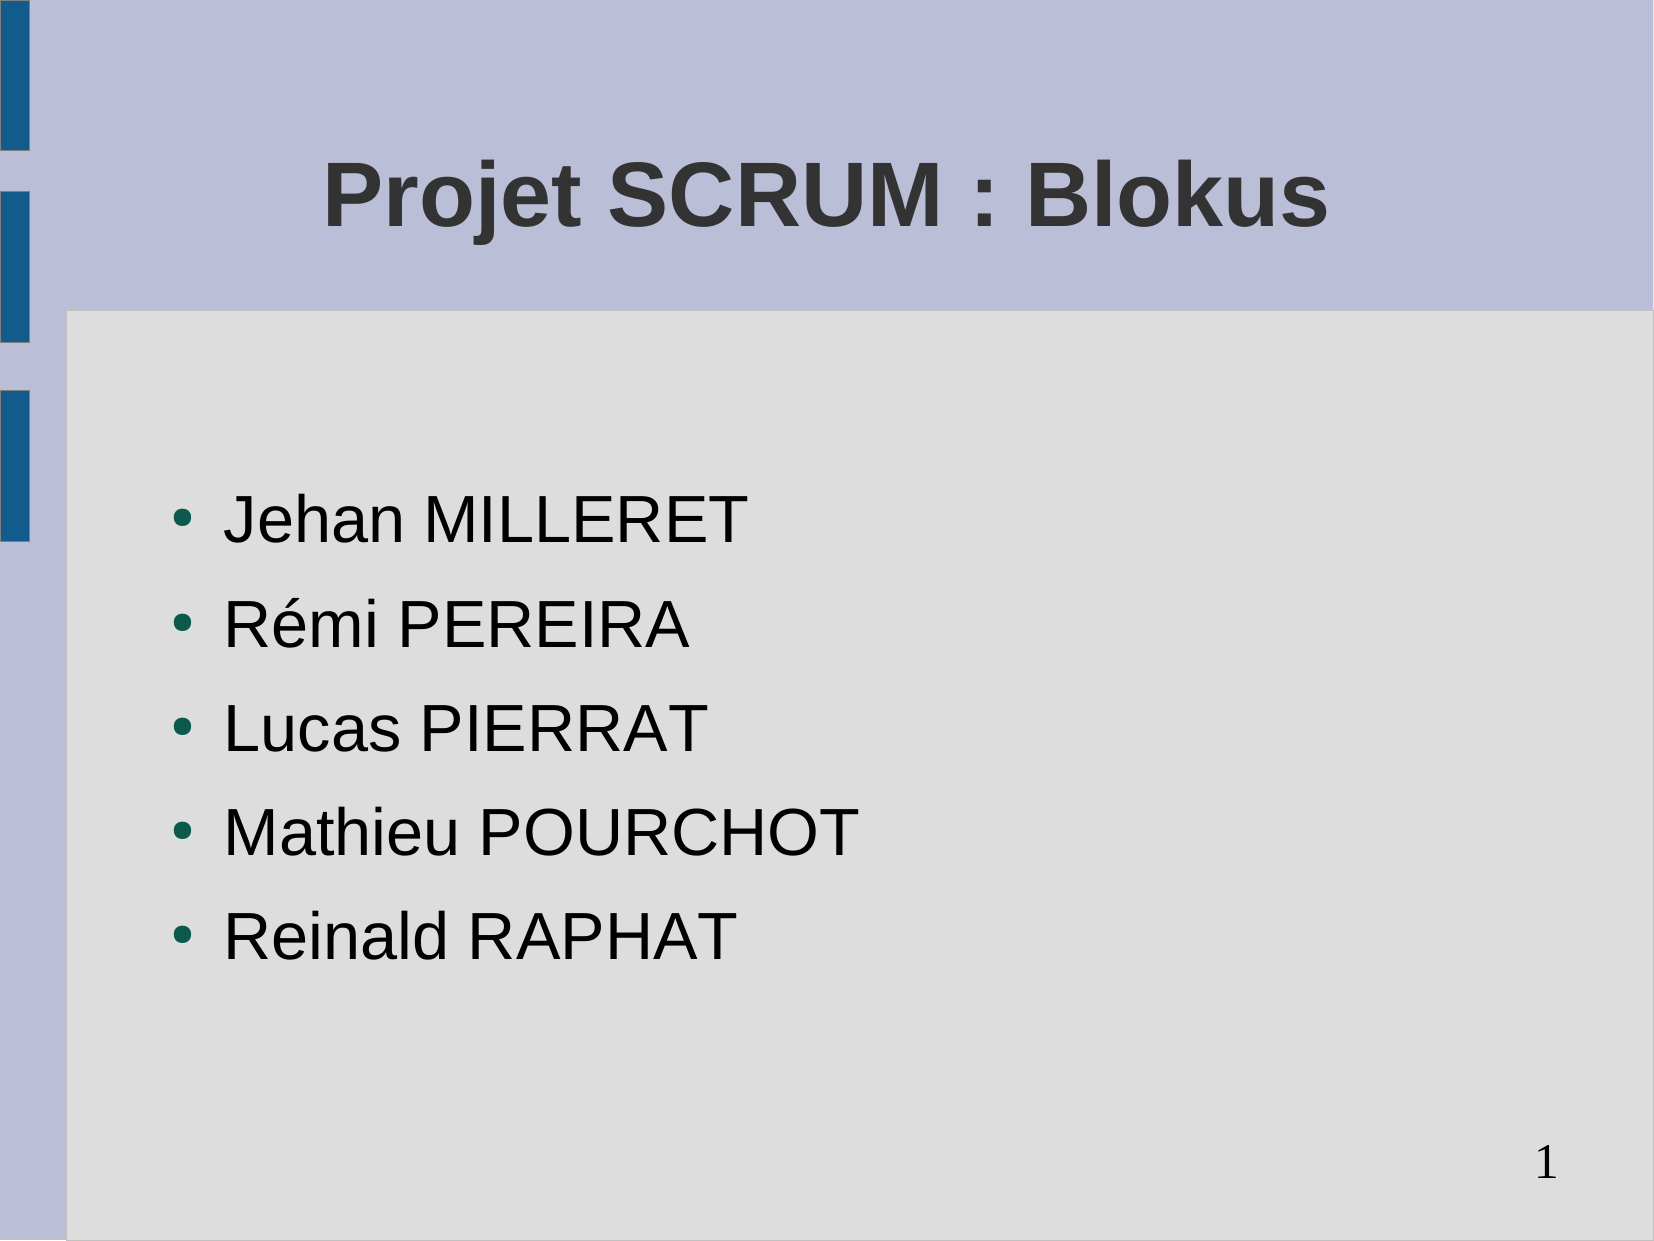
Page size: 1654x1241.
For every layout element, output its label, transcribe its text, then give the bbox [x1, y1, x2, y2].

title Projet SCRUM : Blokus [121, 91, 1534, 299]
text_box 1 [1533, 1133, 1560, 1191]
list Jehan MILLERET Rémi PEREIRA Lucas PIERRAT Mathieu POURCHOT Reinald RAPHAT [135, 377, 1548, 1160]
